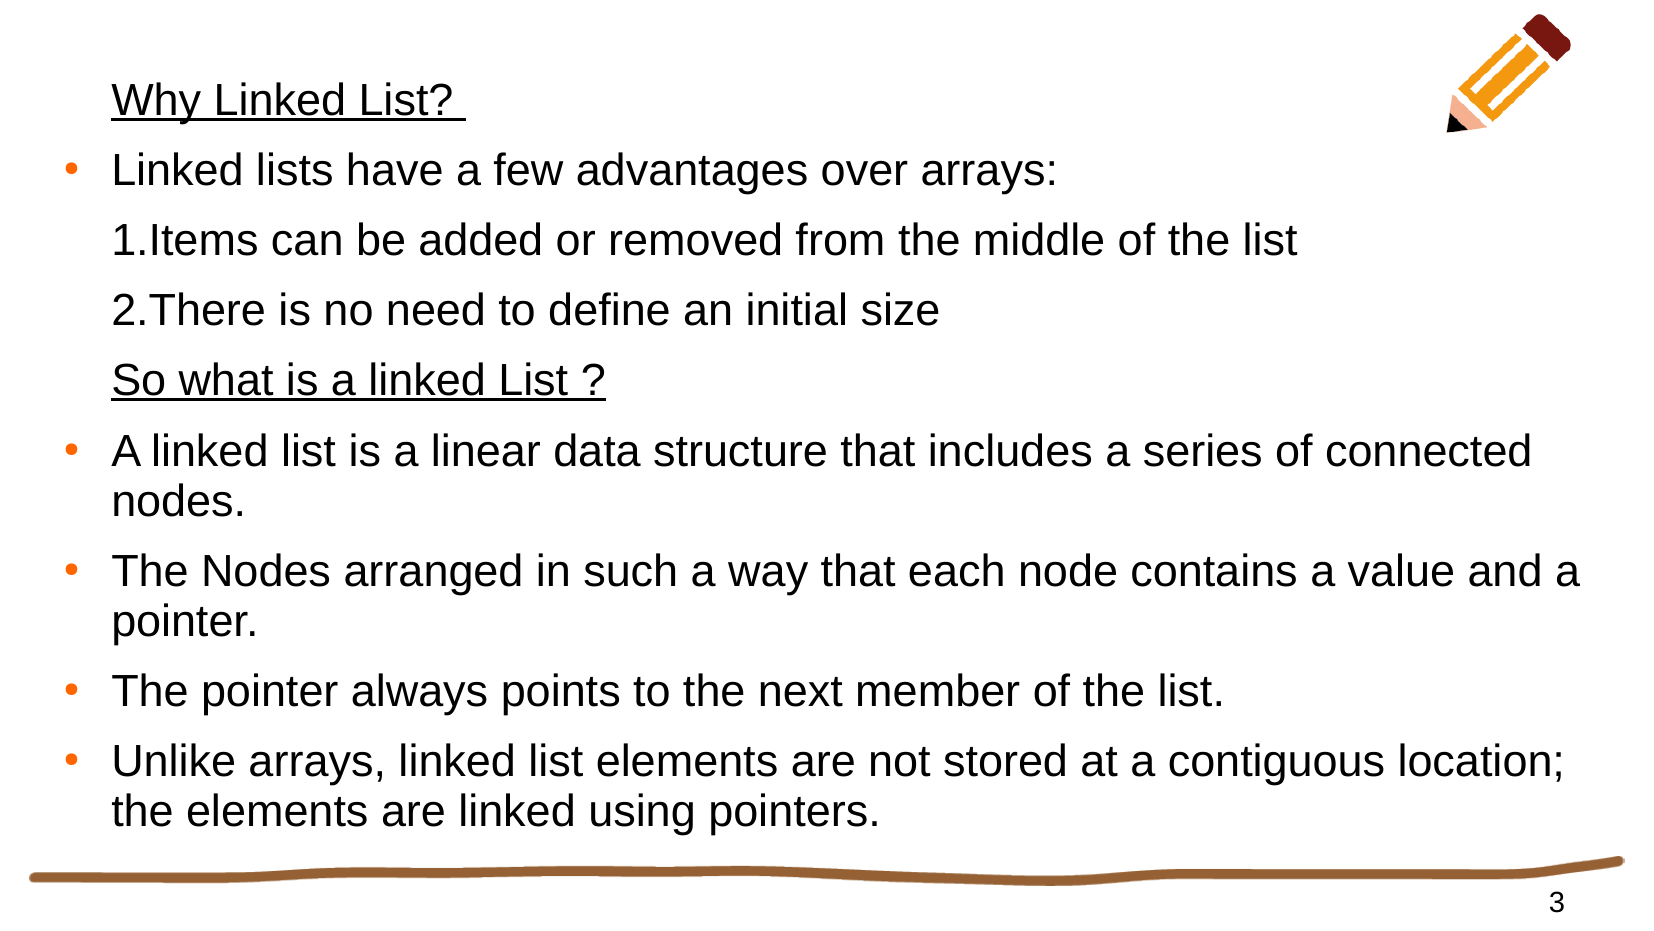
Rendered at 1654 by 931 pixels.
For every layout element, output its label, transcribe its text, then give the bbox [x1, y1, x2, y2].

picture [1446, 14, 1571, 75]
list Why Linked List? Linked lists have a few advantages over arrays: 1.Items can be added or removed from the middle of the list 2.There is no need to define an initial size So what is a linked List ? A linked list is a linear data structure that includes a series of connected nodes. The Nodes arranged in such a way that each node contains a value and a pointer. The pointer always points to the next member of the list. Unlike arrays, linked list elements are not stored at a contiguous location; the elements are linked using pointers. [47, 75, 1613, 838]
picture [29, 856, 1625, 886]
